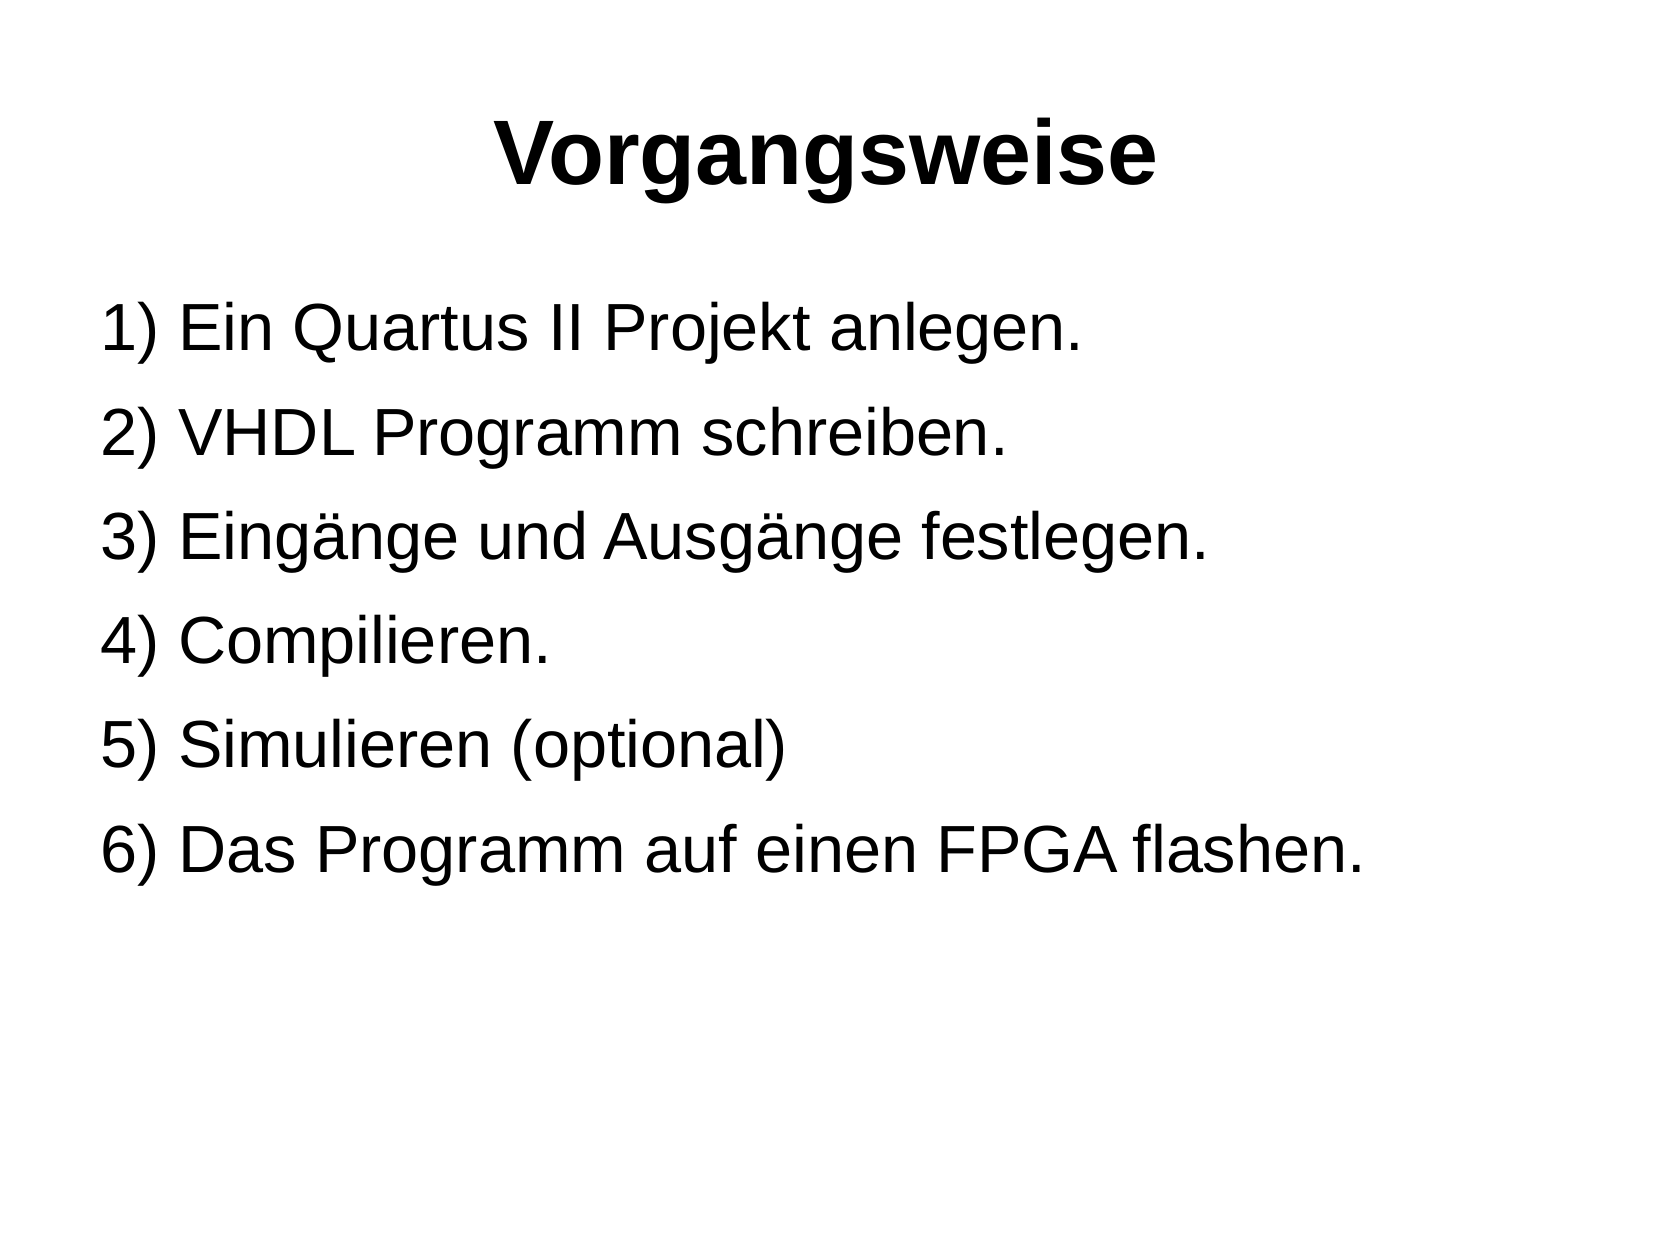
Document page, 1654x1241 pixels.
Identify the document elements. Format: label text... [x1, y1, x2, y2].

title Vorgangsweise [82, 49, 1571, 257]
list Ein Quartus II Projekt anlegen. VHDL Programm schreiben. Eingänge und Ausgänge festlegen. Compilieren. Simulieren (optional) Das Programm auf einen FPGA flashen. [82, 290, 1571, 1010]
